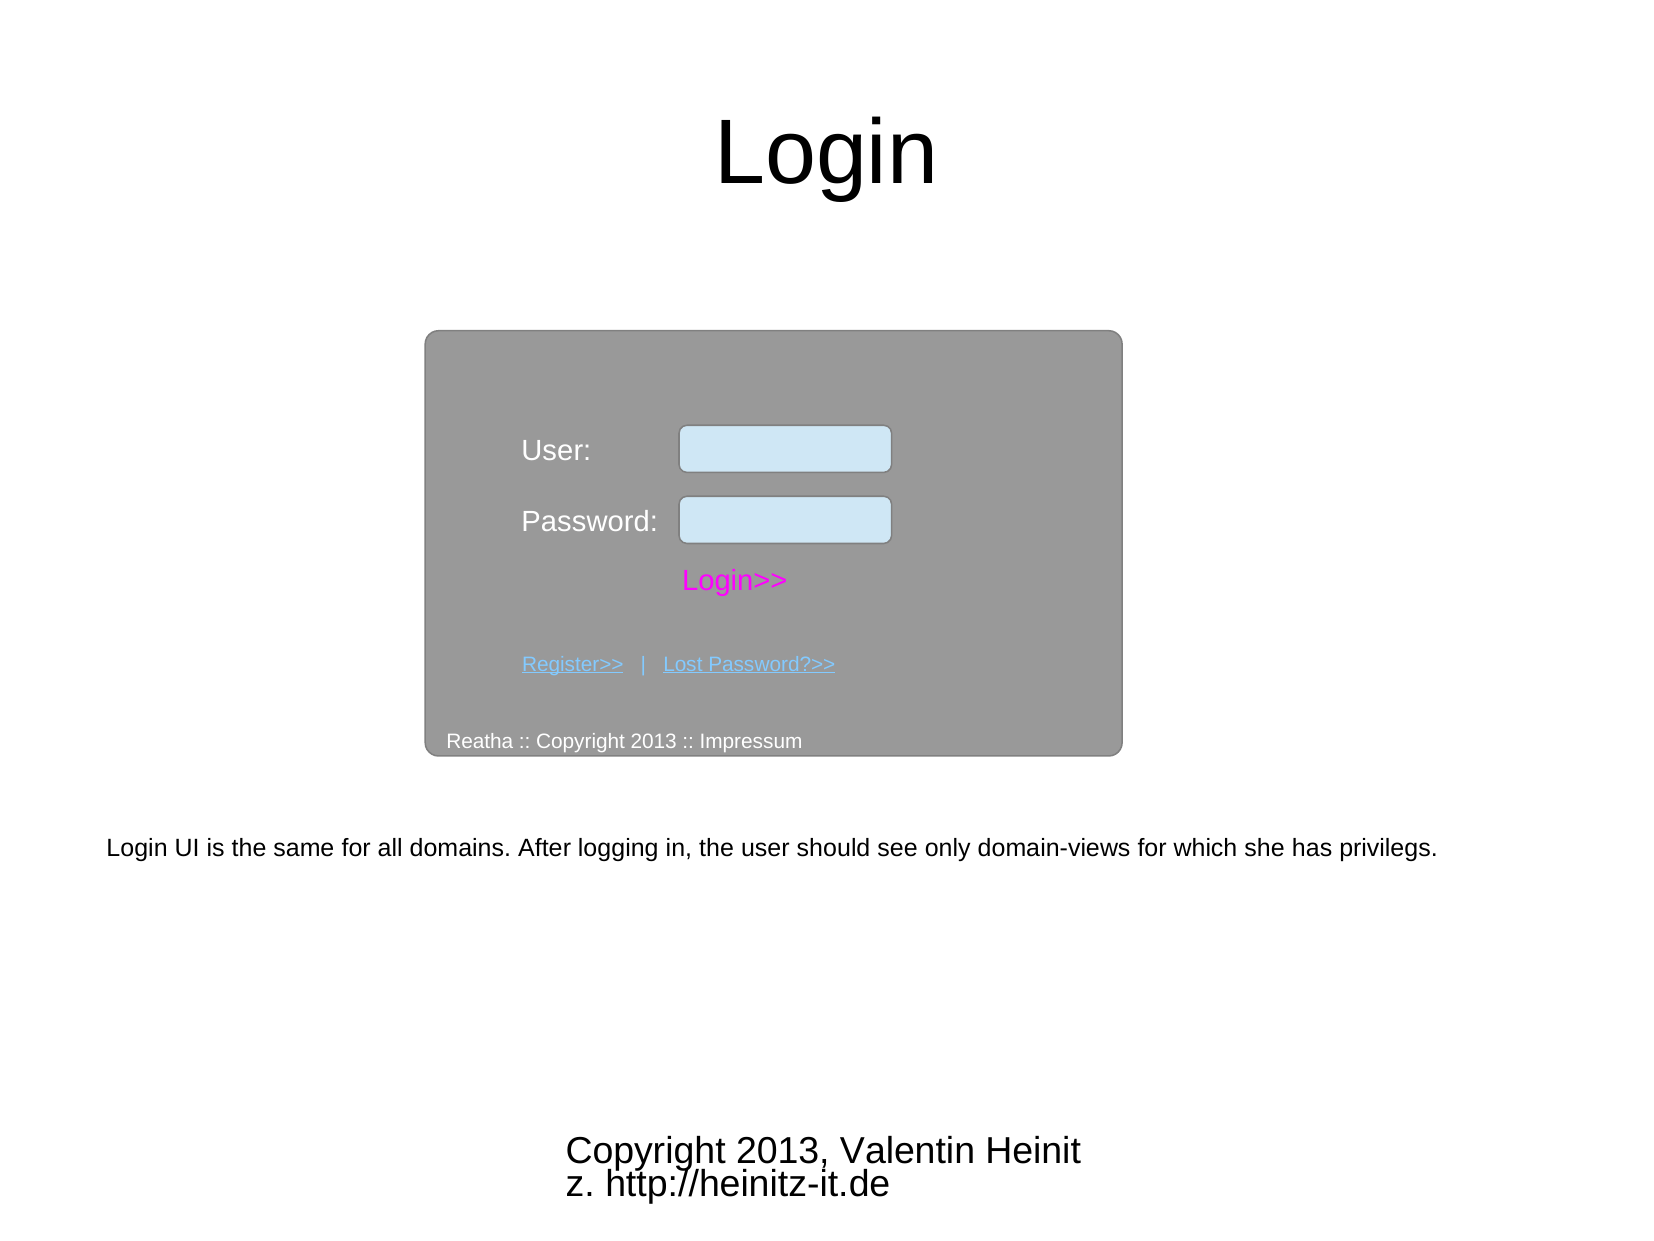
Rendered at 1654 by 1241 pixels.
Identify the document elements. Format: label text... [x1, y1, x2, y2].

text_box Register>> | Lost Password?>> [507, 643, 850, 682]
text_box [425, 330, 1123, 754]
title Login [82, 49, 1571, 257]
text_box Password: [506, 496, 673, 544]
text_box Login>> [667, 555, 803, 603]
text_box Reatha :: Copyright 2013 :: Impressum [431, 720, 1123, 757]
list Login UI is the same for all domains. After logging in, the user should see only domain-views for which she has privilegs. [106, 826, 1595, 922]
text_box User: [506, 425, 607, 473]
